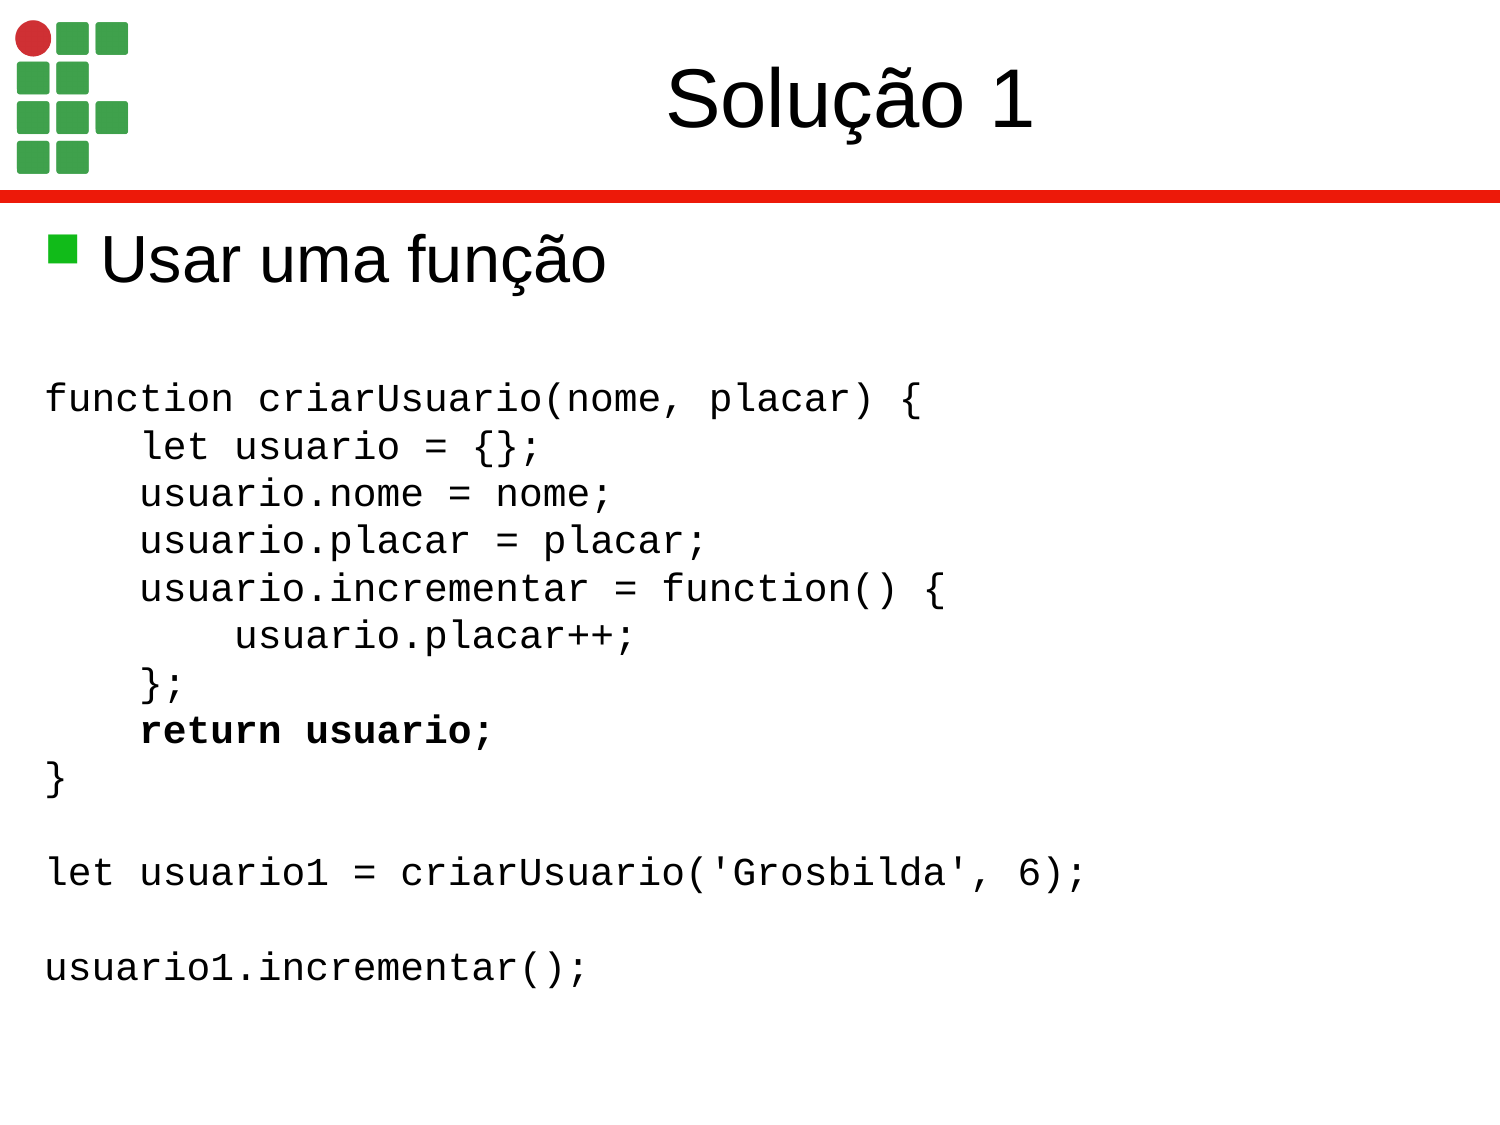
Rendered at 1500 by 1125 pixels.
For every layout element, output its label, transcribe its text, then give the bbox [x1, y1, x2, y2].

title Solução 1 [230, 0, 1471, 202]
picture [14, 16, 130, 178]
list Usar uma função function criarUsuario(nome, placar) { let usuario = {}; usuario.nome = nome; usuario.placar = placar; usuario.incrementar = function() { usuario.placar++; }; return usuario; } let usuario1 = criarUsuario('Grosbilda', 6); usuario1.incrementar(); [29, 207, 1471, 1087]
